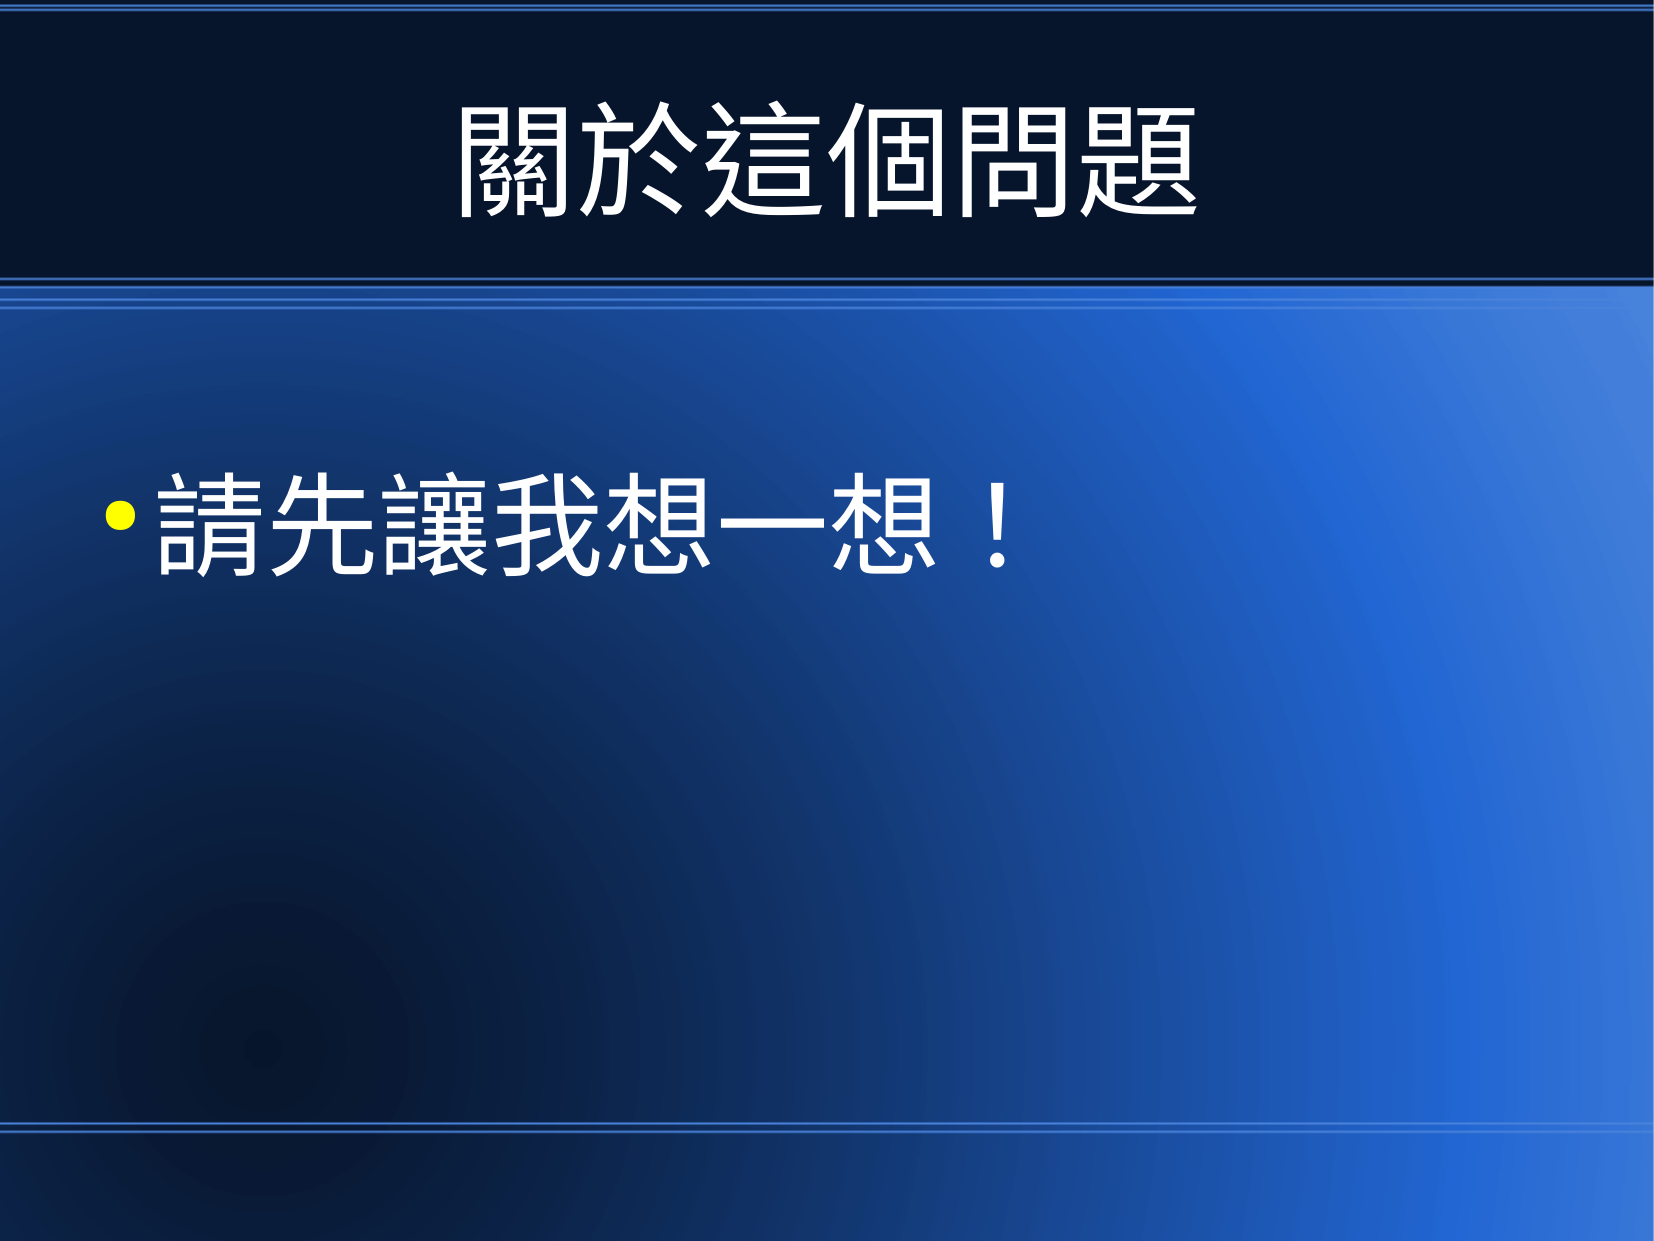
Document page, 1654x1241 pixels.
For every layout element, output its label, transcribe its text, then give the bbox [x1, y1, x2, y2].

picture [0, 0, 1654, 1241]
title 關於這個問題 [82, 49, 1571, 257]
list 請先讓我想一想！ [82, 355, 1571, 1241]
